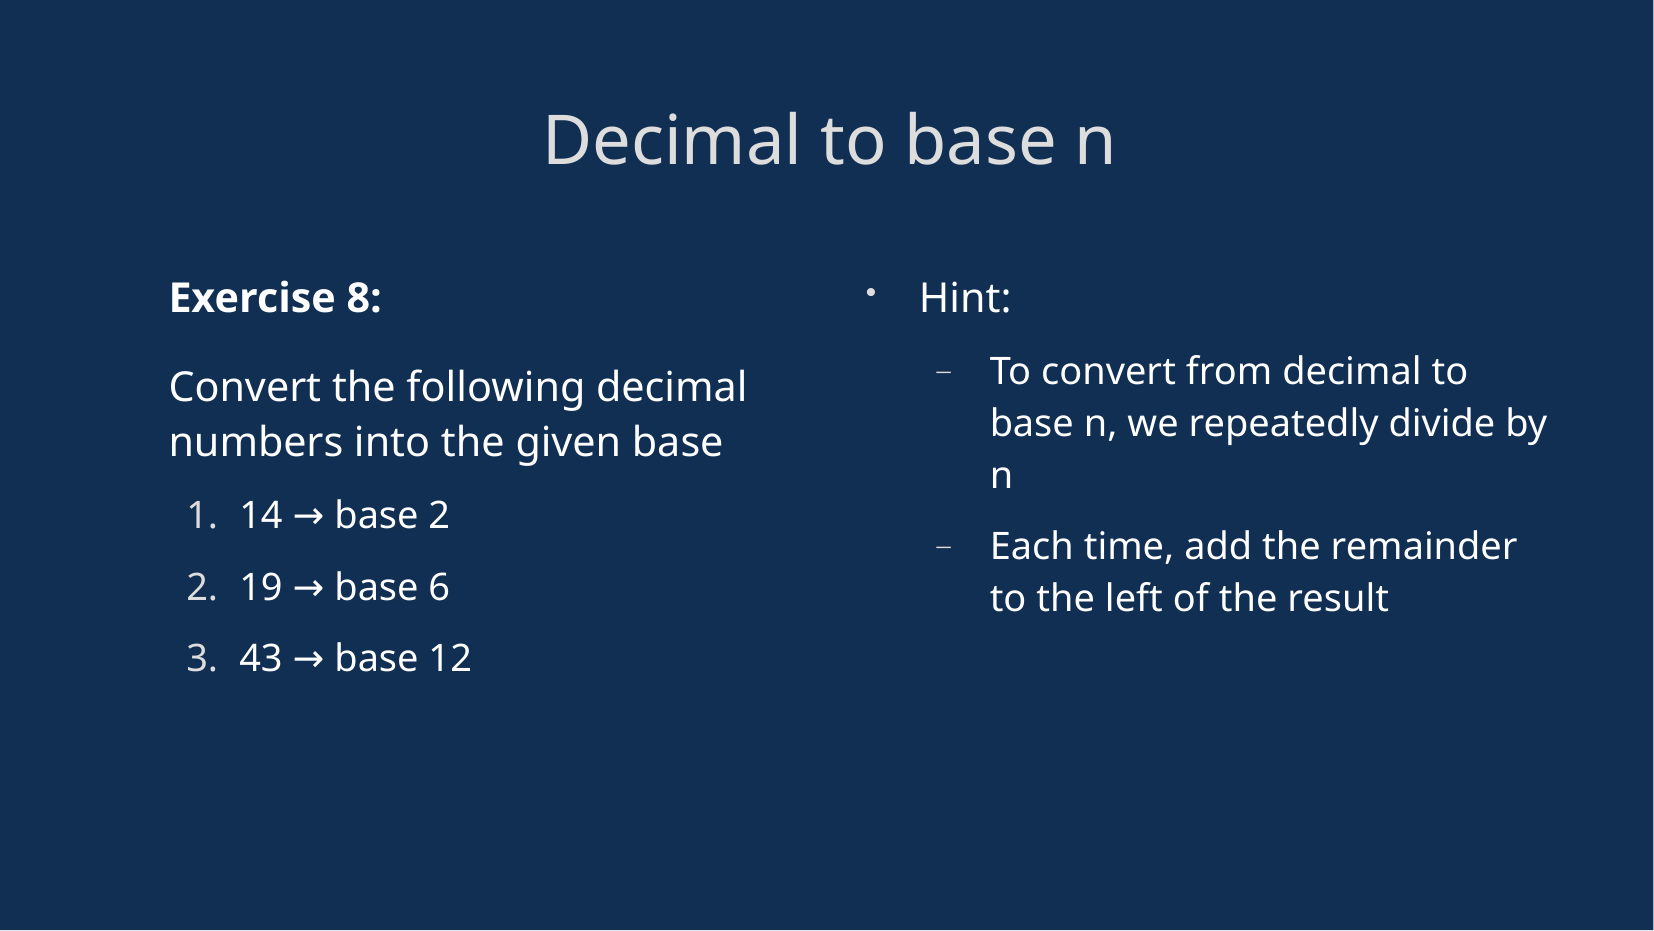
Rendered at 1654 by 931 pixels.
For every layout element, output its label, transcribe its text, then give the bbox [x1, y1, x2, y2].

list Exercise 8: Convert the following decimal numbers into the given base 14 → base 2 19 → base 6 43 → base 12 [97, 268, 813, 806]
title Decimal to base n [97, 56, 1563, 220]
list Hint: To convert from decimal to base n, we repeatedly divide by n Each time, add the remainder to the left of the result [848, 268, 1563, 806]
